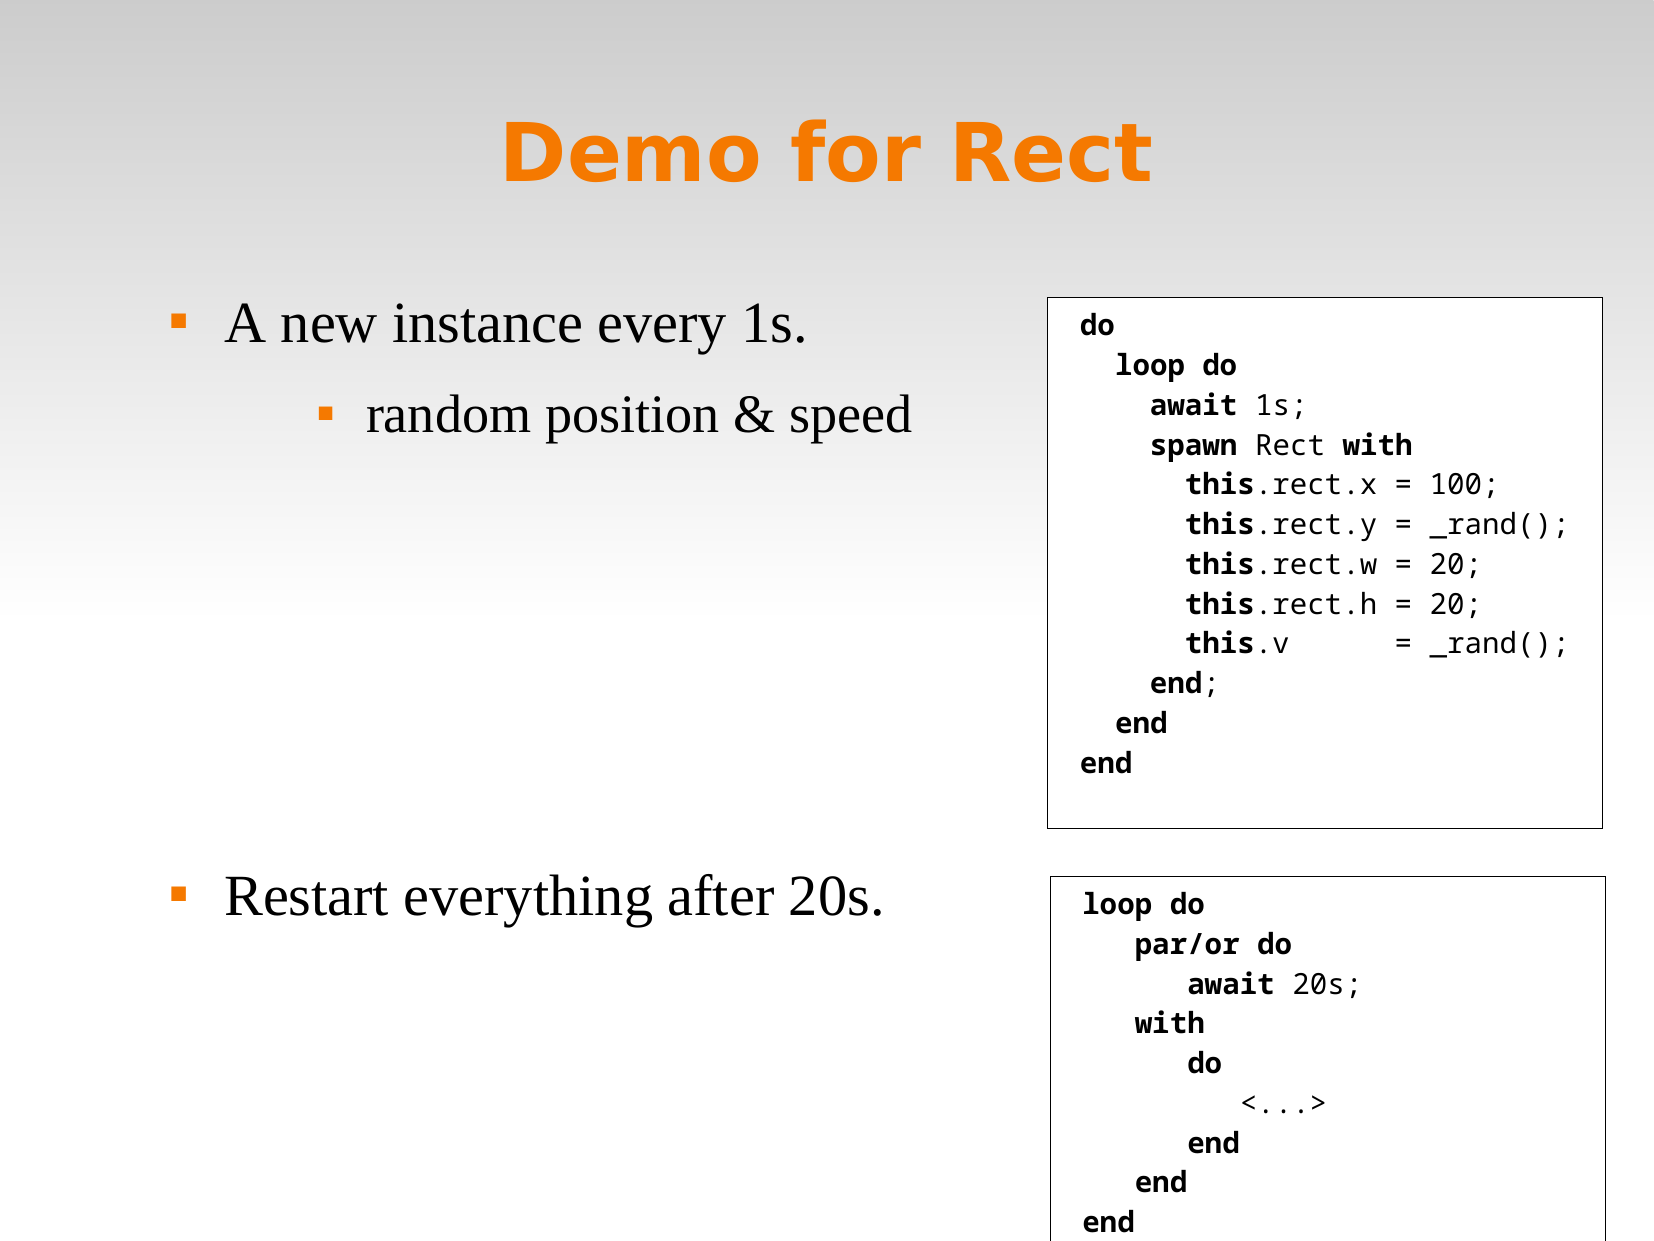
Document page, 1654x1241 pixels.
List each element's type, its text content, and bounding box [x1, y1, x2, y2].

title Demo for Rect [82, 49, 1571, 257]
text_box do loop do await 1s; spawn Rect with this.rect.x = 100; this.rect.y = _rand(); this.rect.w = 20; this.rect.h = 20; this.v = _rand(); end; end end [1047, 297, 1603, 767]
list A new instance every 1s. random position & speed Restart everything after 20s. [82, 290, 1571, 1094]
text_box loop do par/or do await 20s; with do <...> end end end [1050, 876, 1606, 1206]
